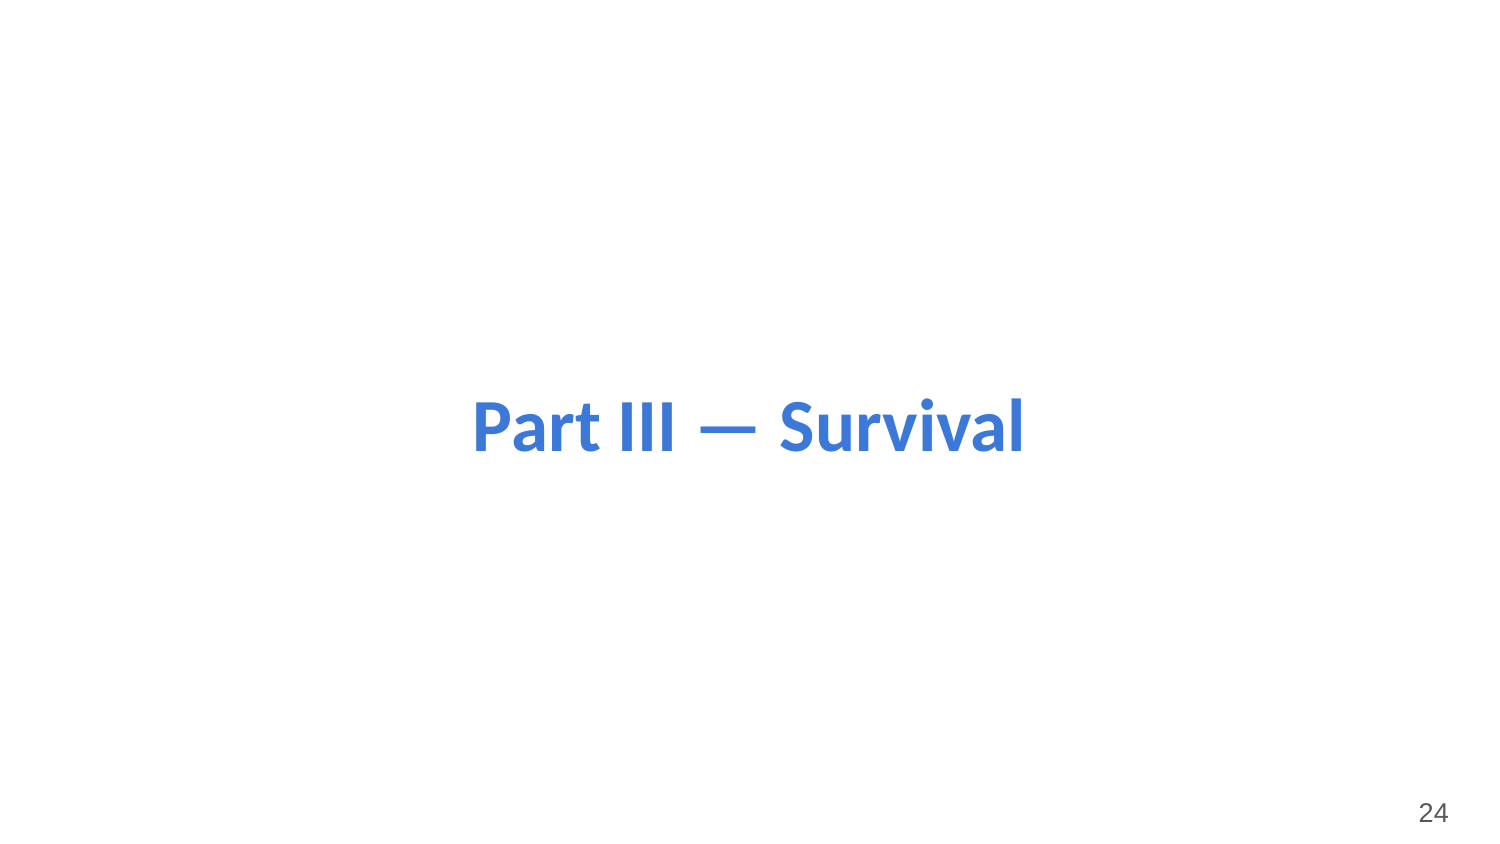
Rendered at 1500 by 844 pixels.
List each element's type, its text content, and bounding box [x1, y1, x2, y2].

slide_number <number> [1403, 779, 1494, 844]
title Part III — Survival [51, 352, 1449, 491]
